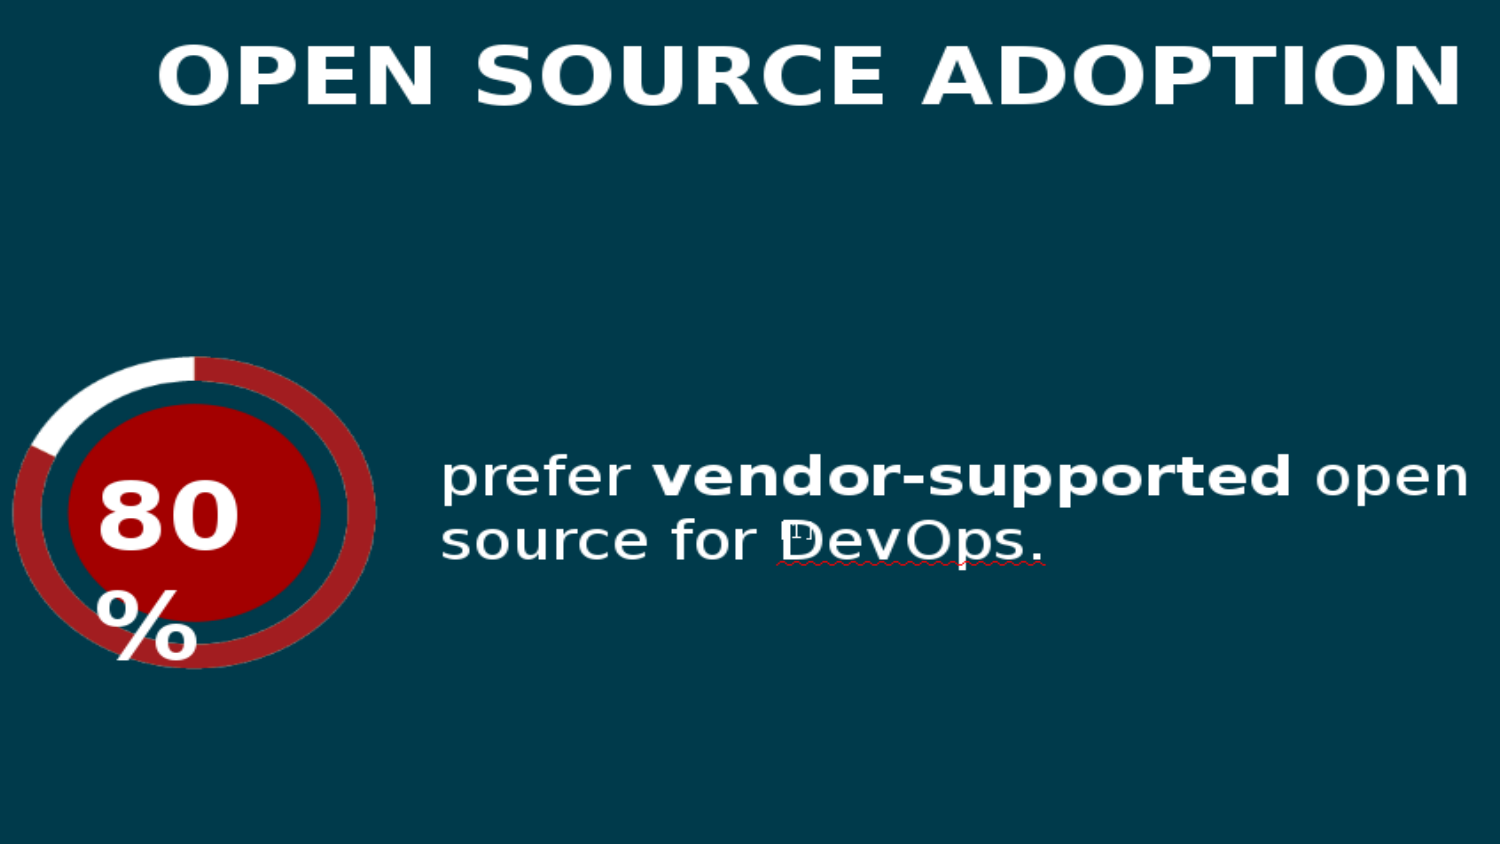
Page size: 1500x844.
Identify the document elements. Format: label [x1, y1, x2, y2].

picture [697, 529, 728, 559]
picture [698, 46, 758, 104]
picture [1149, 457, 1203, 495]
picture [1285, 46, 1303, 104]
picture [904, 476, 923, 483]
picture [486, 465, 507, 495]
picture [308, 46, 356, 104]
picture [1358, 465, 1390, 506]
picture [624, 46, 682, 105]
picture [1317, 465, 1349, 495]
picture [652, 465, 691, 495]
picture [159, 45, 228, 105]
picture [956, 529, 991, 570]
picture [478, 45, 531, 105]
picture [1397, 465, 1429, 495]
picture [736, 529, 757, 559]
picture [741, 465, 776, 495]
picture [867, 529, 900, 562]
picture [922, 46, 992, 104]
picture [1252, 454, 1288, 495]
picture [477, 529, 508, 559]
picture [1209, 465, 1246, 495]
picture [908, 520, 950, 562]
picture [1103, 465, 1141, 495]
picture [518, 529, 546, 559]
picture [370, 46, 430, 104]
picture [443, 529, 469, 559]
picture [764, 45, 820, 105]
picture [507, 465, 538, 495]
picture [1156, 46, 1210, 104]
picture [931, 465, 962, 495]
picture [783, 454, 820, 495]
picture [610, 465, 631, 495]
picture [835, 46, 882, 104]
picture [695, 465, 732, 495]
picture [1213, 46, 1276, 104]
picture [672, 519, 694, 559]
picture [996, 529, 1022, 562]
picture [542, 45, 611, 105]
picture [1033, 554, 1040, 562]
picture [615, 529, 647, 559]
picture [12, 357, 377, 669]
picture [830, 465, 868, 495]
picture [1397, 46, 1457, 104]
picture [1438, 465, 1466, 495]
picture [445, 465, 476, 506]
picture [544, 454, 567, 495]
picture [970, 465, 1005, 495]
picture [874, 465, 900, 495]
picture [830, 529, 861, 562]
picture [1074, 45, 1143, 105]
picture [1014, 465, 1051, 507]
picture [1060, 465, 1097, 507]
picture [569, 465, 601, 495]
picture [780, 520, 822, 562]
picture [580, 529, 608, 559]
picture [557, 529, 577, 559]
picture [1002, 46, 1065, 104]
picture [1315, 45, 1384, 105]
picture [241, 46, 296, 104]
